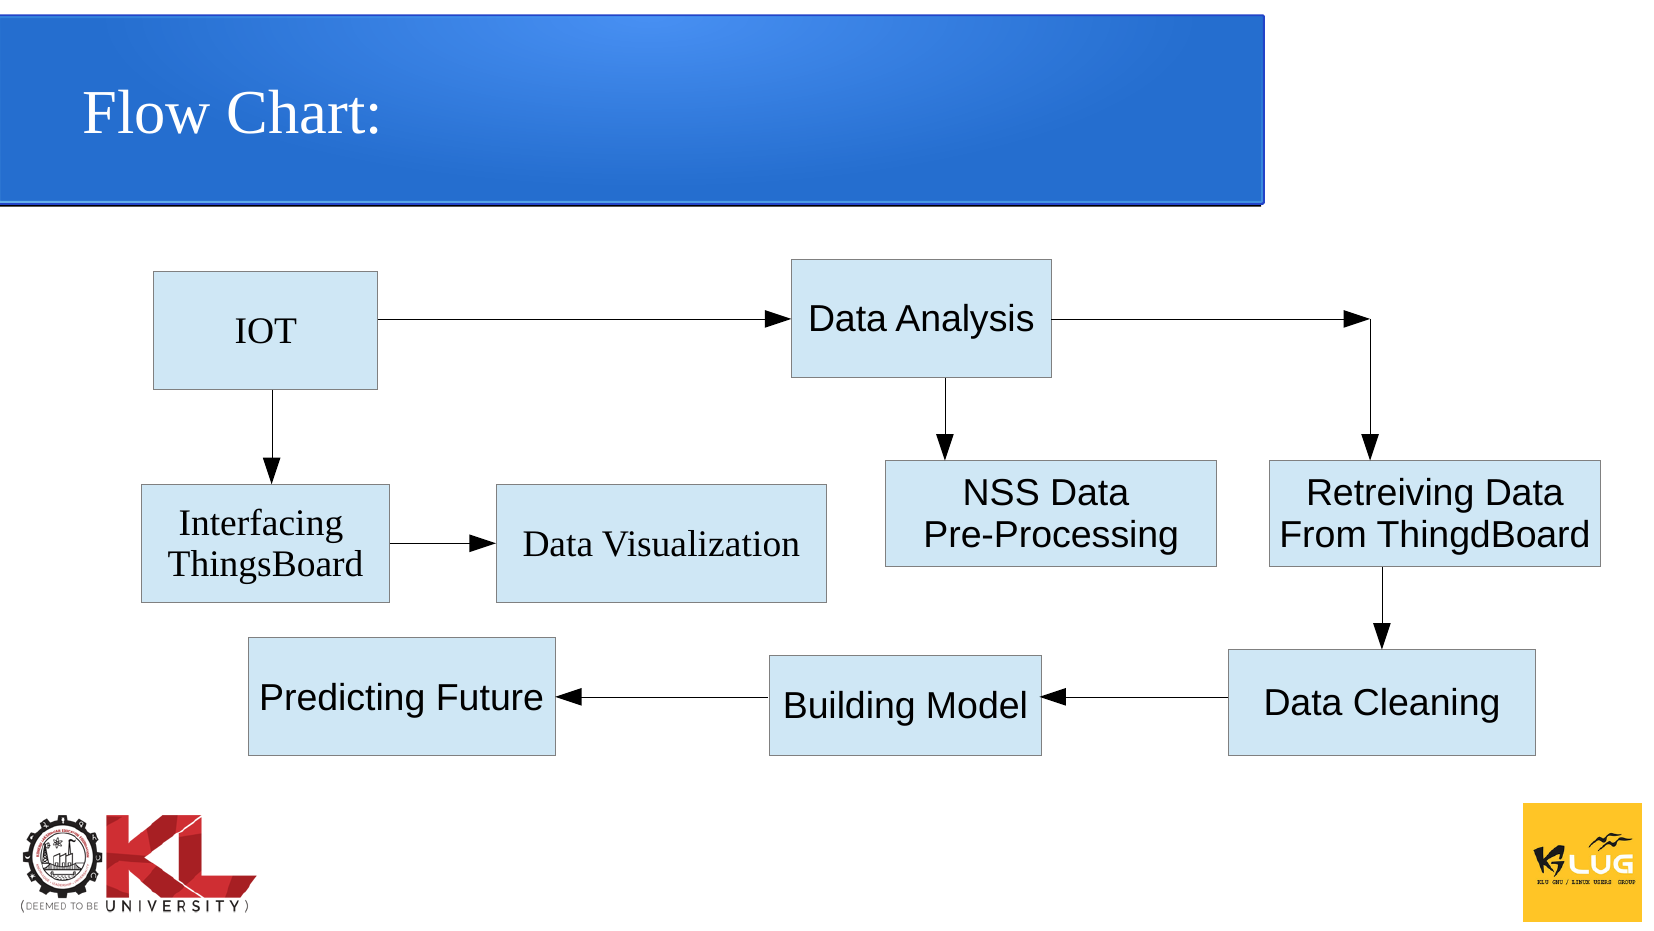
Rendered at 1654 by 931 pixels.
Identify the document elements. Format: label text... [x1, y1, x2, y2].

text_box Interfacing ThingsBoard [141, 484, 390, 603]
text_box Data Visualization [496, 484, 827, 603]
text_box Data Cleaning [1228, 649, 1536, 756]
picture [1523, 803, 1642, 922]
text_box Data Analysis [791, 259, 1052, 378]
title Flow Chart: [82, 35, 1235, 189]
text_box Retreiving Data From ThingdBoard [1269, 460, 1601, 567]
text_box NSS Data Pre-Processing [885, 460, 1217, 567]
text_box IOT [153, 271, 378, 390]
text_box Building Model [769, 655, 1042, 756]
picture [10, 803, 260, 922]
text_box Predicting Future [248, 637, 556, 756]
